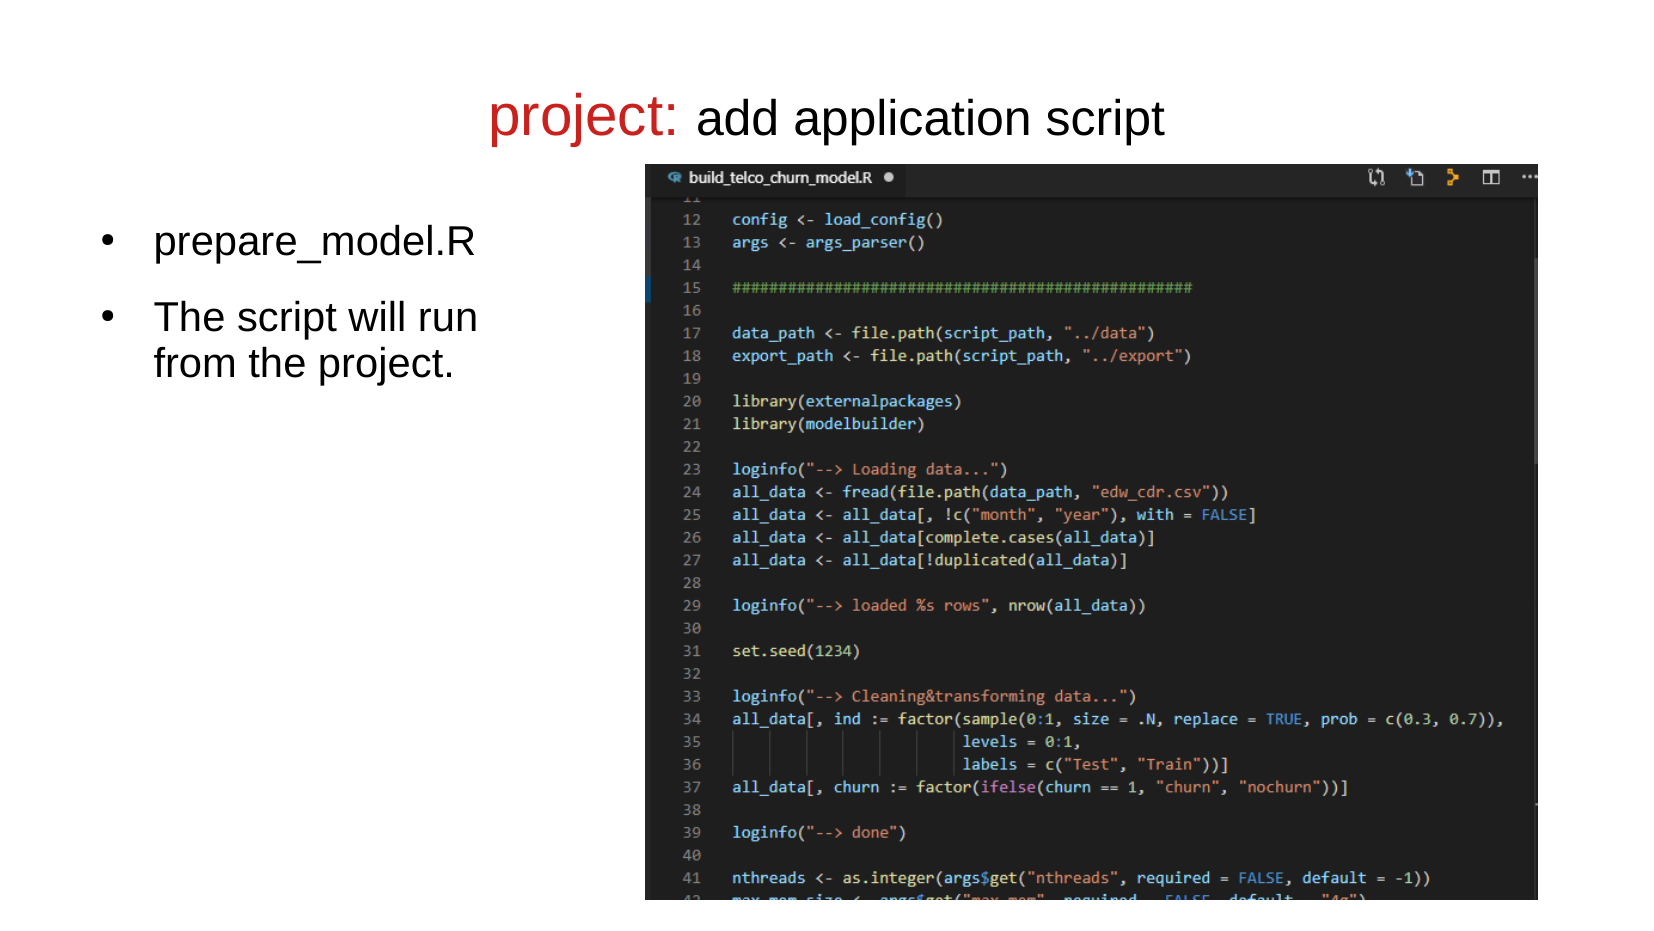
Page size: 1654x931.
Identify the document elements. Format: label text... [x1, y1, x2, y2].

title project: add application script [82, 37, 1571, 193]
list prepare_model.R The script will run from the project. [82, 217, 541, 781]
picture [645, 164, 1538, 901]
